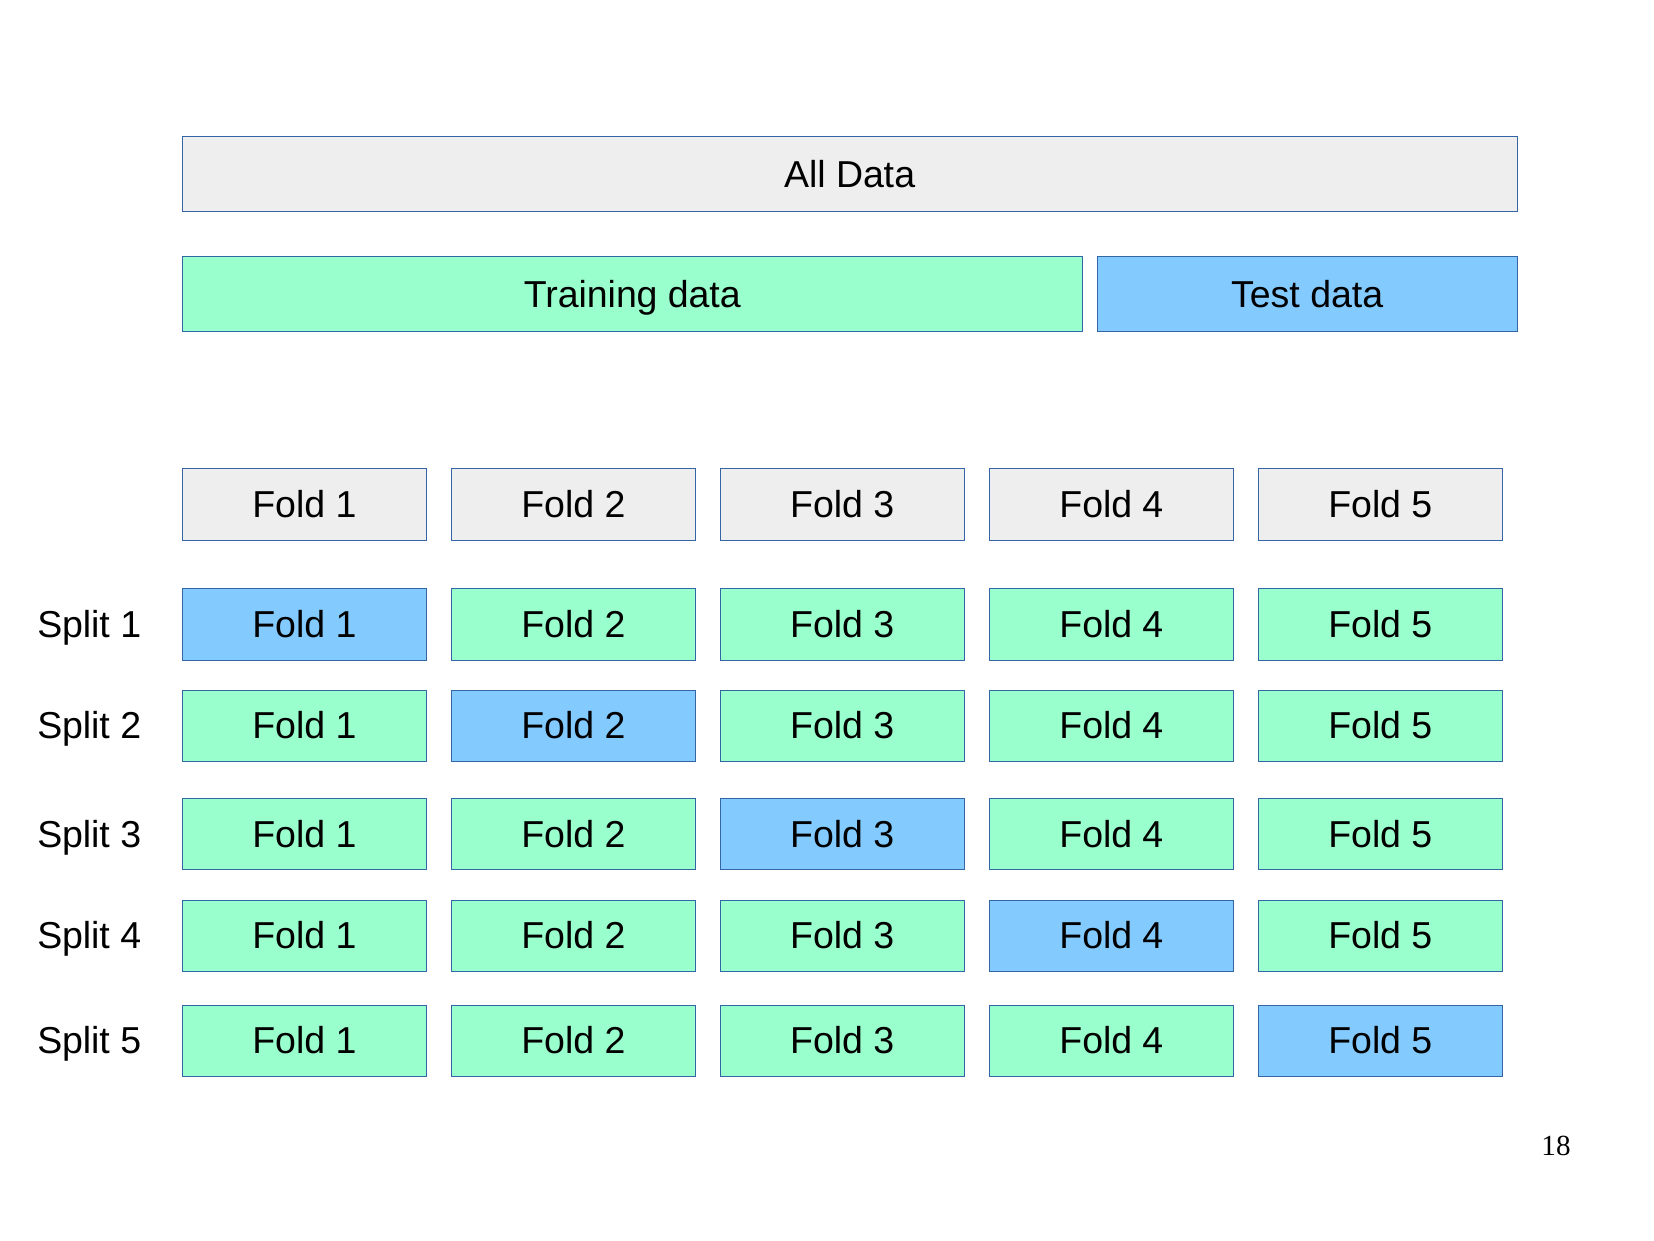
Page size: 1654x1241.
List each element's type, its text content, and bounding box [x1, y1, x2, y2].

text_box Fold 5 [1258, 798, 1503, 870]
text_box Fold 4 [989, 588, 1234, 661]
text_box Fold 3 [720, 690, 965, 762]
text_box Fold 2 [451, 588, 696, 661]
text_box Test data [1097, 256, 1518, 332]
text_box Fold 1 [182, 468, 427, 541]
text_box Fold 1 [182, 900, 427, 972]
text_box All Data [182, 136, 1518, 212]
text_box Fold 4 [989, 1005, 1234, 1077]
text_box Fold 1 [182, 588, 427, 661]
text_box Split 4 [22, 907, 160, 965]
text_box Fold 3 [720, 1005, 965, 1077]
text_box Fold 4 [989, 900, 1234, 972]
text_box Fold 5 [1258, 900, 1503, 972]
text_box Fold 5 [1258, 690, 1503, 762]
text_box Fold 3 [720, 588, 965, 661]
text_box Split 5 [22, 1012, 160, 1070]
text_box Fold 3 [720, 900, 965, 972]
text_box Fold 4 [989, 798, 1234, 870]
text_box Split 3 [22, 805, 160, 863]
text_box Fold 1 [182, 1005, 427, 1077]
text_box Fold 2 [451, 900, 696, 972]
text_box Fold 2 [451, 798, 696, 870]
text_box Fold 5 [1258, 588, 1503, 661]
text_box Fold 2 [451, 690, 696, 762]
text_box Fold 1 [182, 690, 427, 762]
text_box Fold 5 [1258, 468, 1503, 541]
text_box Fold 1 [182, 798, 427, 870]
text_box Training data [182, 256, 1083, 332]
text_box Fold 2 [451, 1005, 696, 1077]
text_box Split 1 [22, 595, 160, 653]
text_box Fold 4 [989, 468, 1234, 541]
text_box [1485, 600, 1636, 671]
text_box Fold 3 [720, 798, 965, 870]
text_box Split 2 [22, 697, 160, 755]
text_box Fold 4 [989, 690, 1234, 762]
text_box Fold 2 [451, 468, 696, 541]
text_box Fold 3 [720, 468, 965, 541]
text_box Fold 5 [1258, 1005, 1503, 1077]
